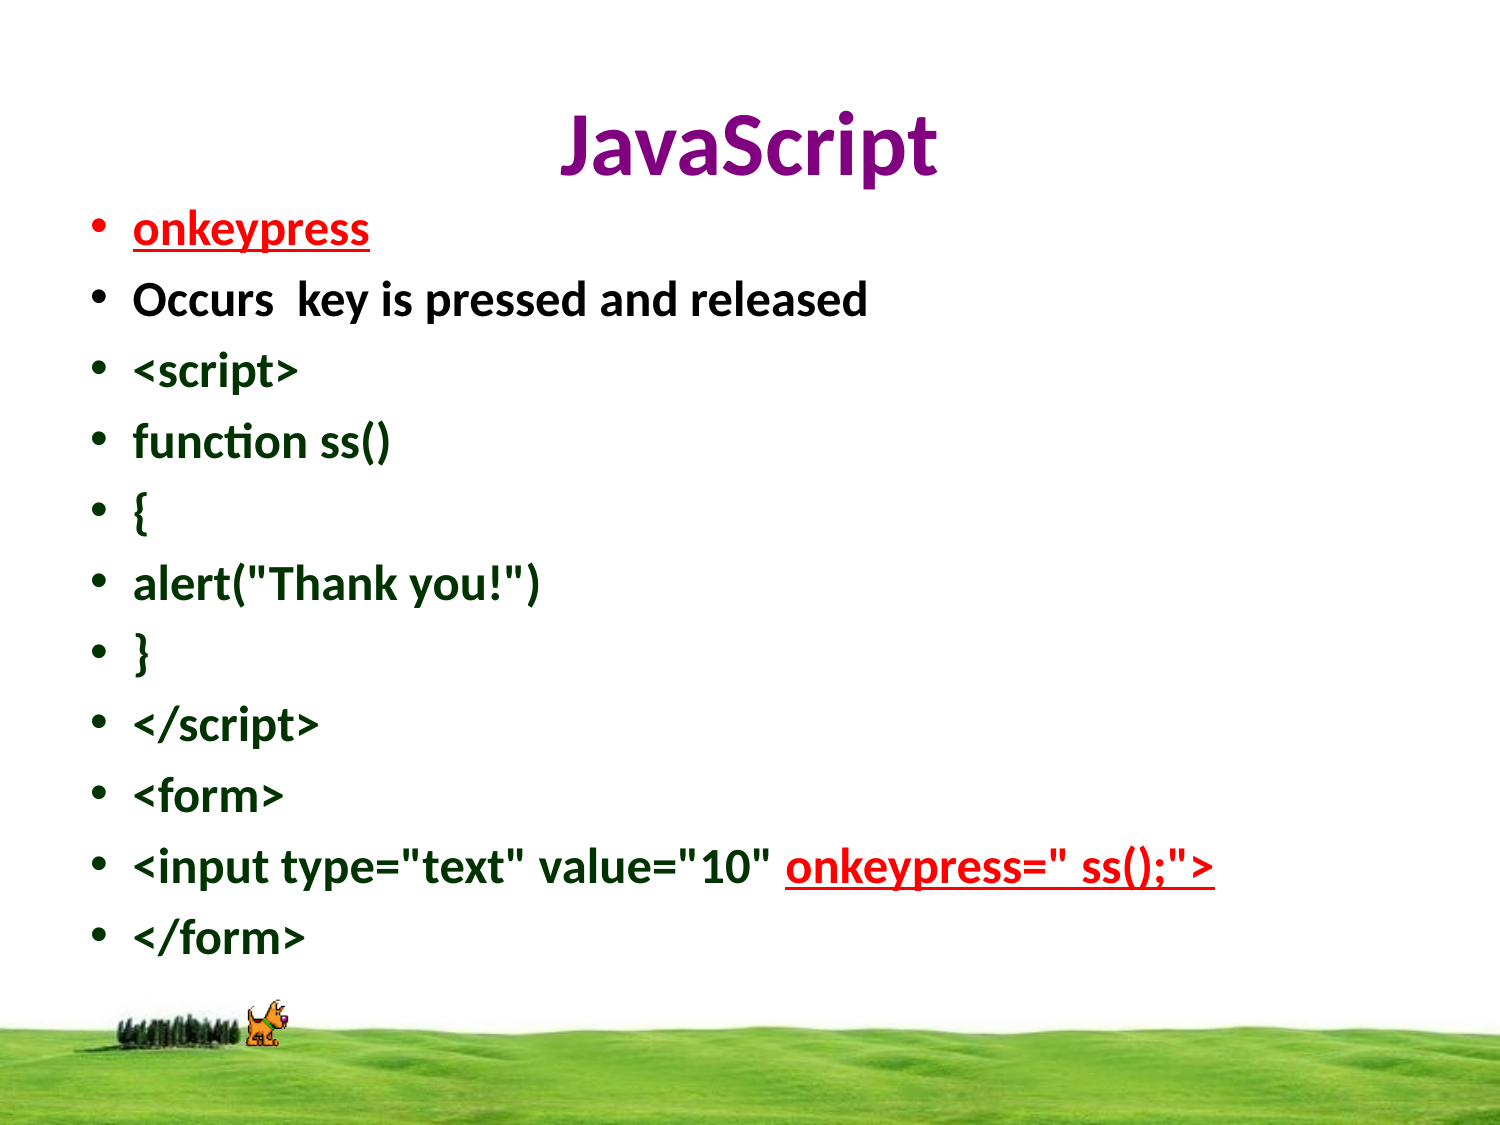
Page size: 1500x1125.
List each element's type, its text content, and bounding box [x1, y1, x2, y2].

list onkeypress Occurs key is pressed and released <script> function ss() { alert("Thank you!") } </script> <form> <input type="text" value="10" onkeypress=" ss();"> </form> [75, 187, 1338, 975]
picture [0, 995, 1500, 1125]
title JavaScript [75, 45, 1425, 233]
